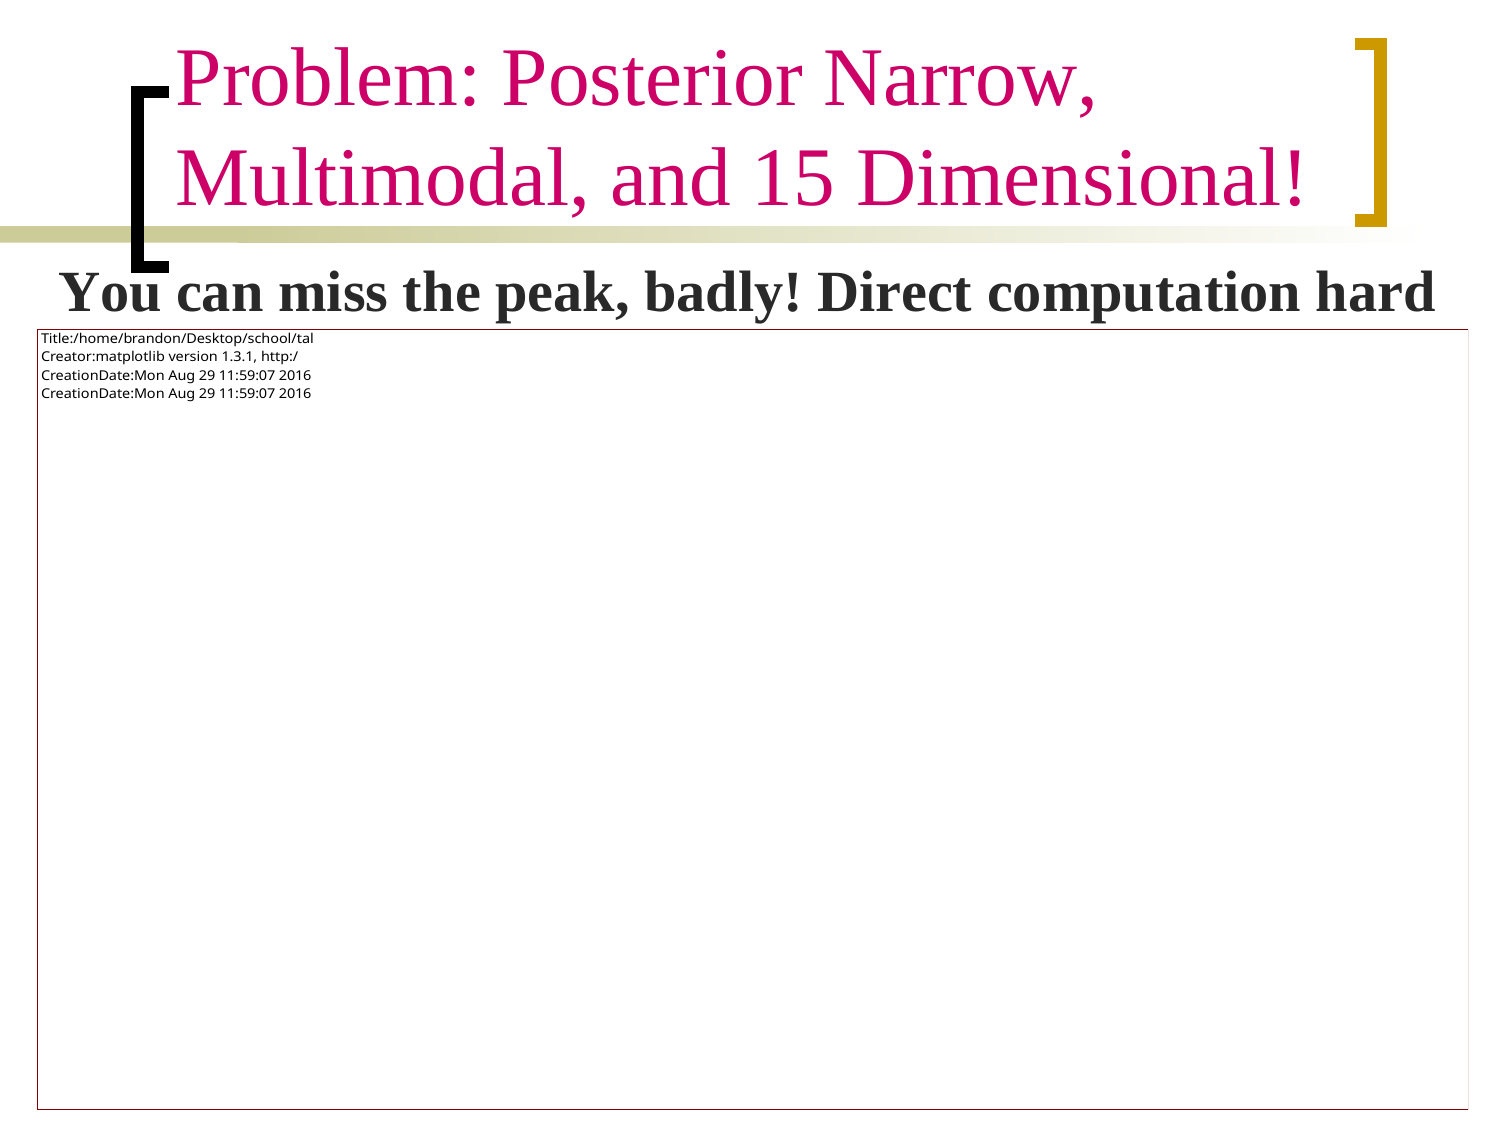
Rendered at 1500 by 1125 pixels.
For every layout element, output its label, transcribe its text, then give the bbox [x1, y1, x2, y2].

picture [36, 327, 1469, 1110]
text_box You can miss the peak, badly! Direct computation hard [43, 245, 1444, 331]
title Problem: Posterior Narrow, Multimodal, and 15 Dimensional! [160, 15, 1336, 245]
